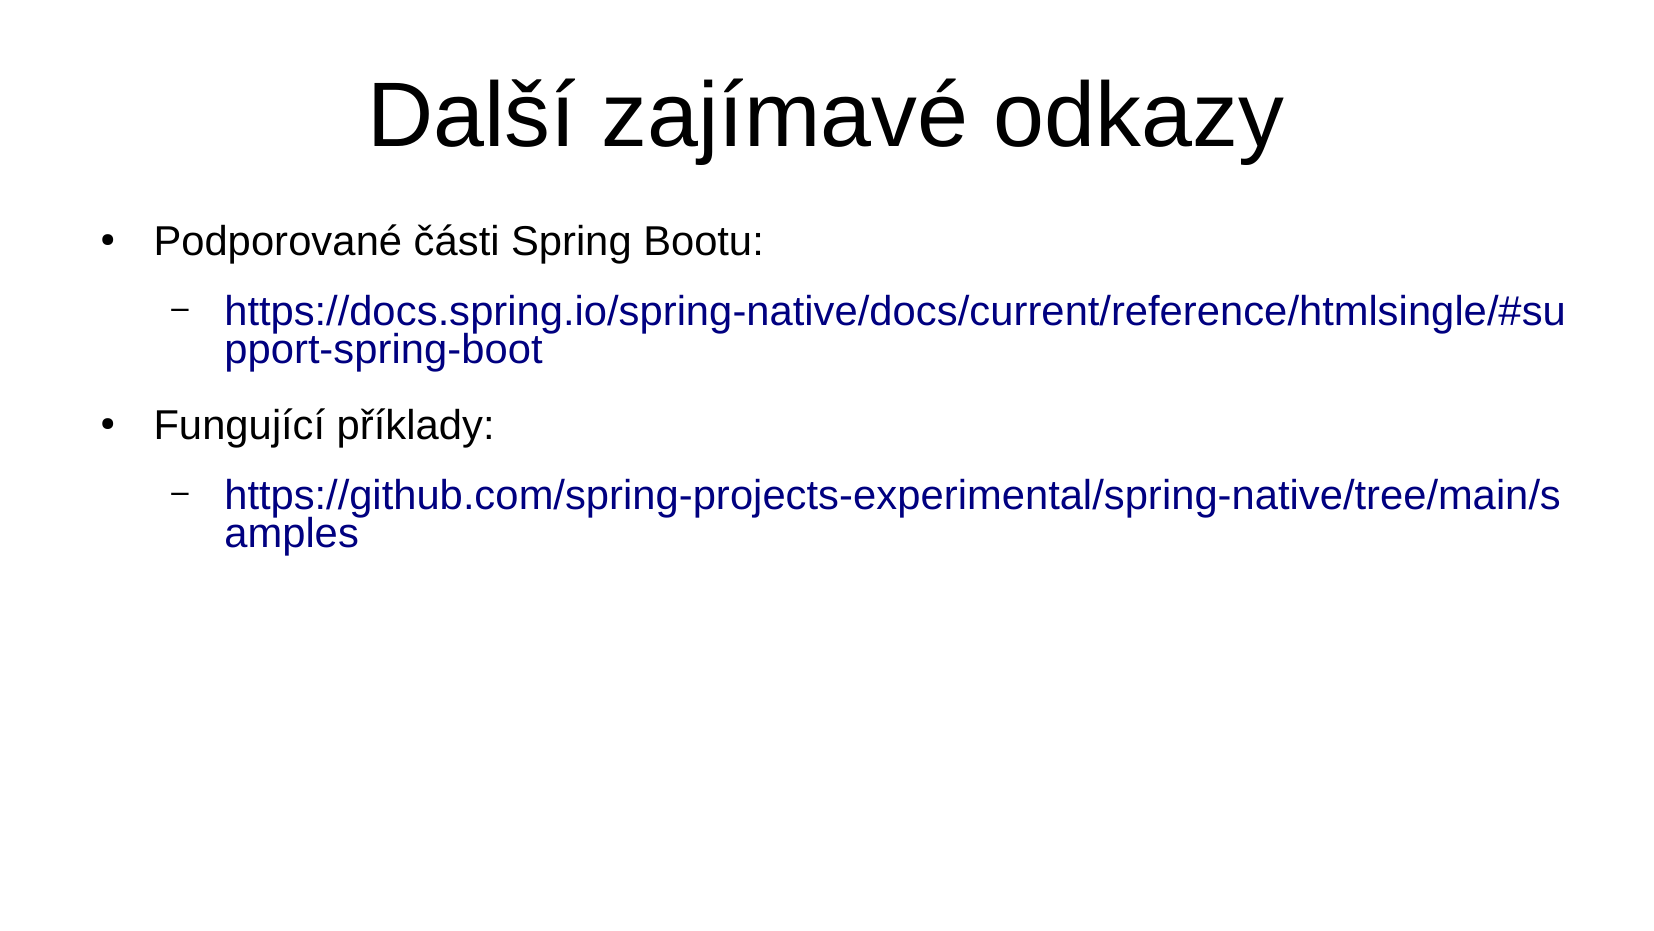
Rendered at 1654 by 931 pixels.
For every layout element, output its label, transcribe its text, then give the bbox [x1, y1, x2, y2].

list Podporované části Spring Bootu: https://docs.spring.io/spring-native/docs/current/reference/htmlsingle/#support-spring-boot Fungující příklady: https://github.com/spring-projects-experimental/spring-native/tree/main/samples [82, 217, 1571, 758]
title Další zajímavé odkazy [82, 37, 1571, 193]
